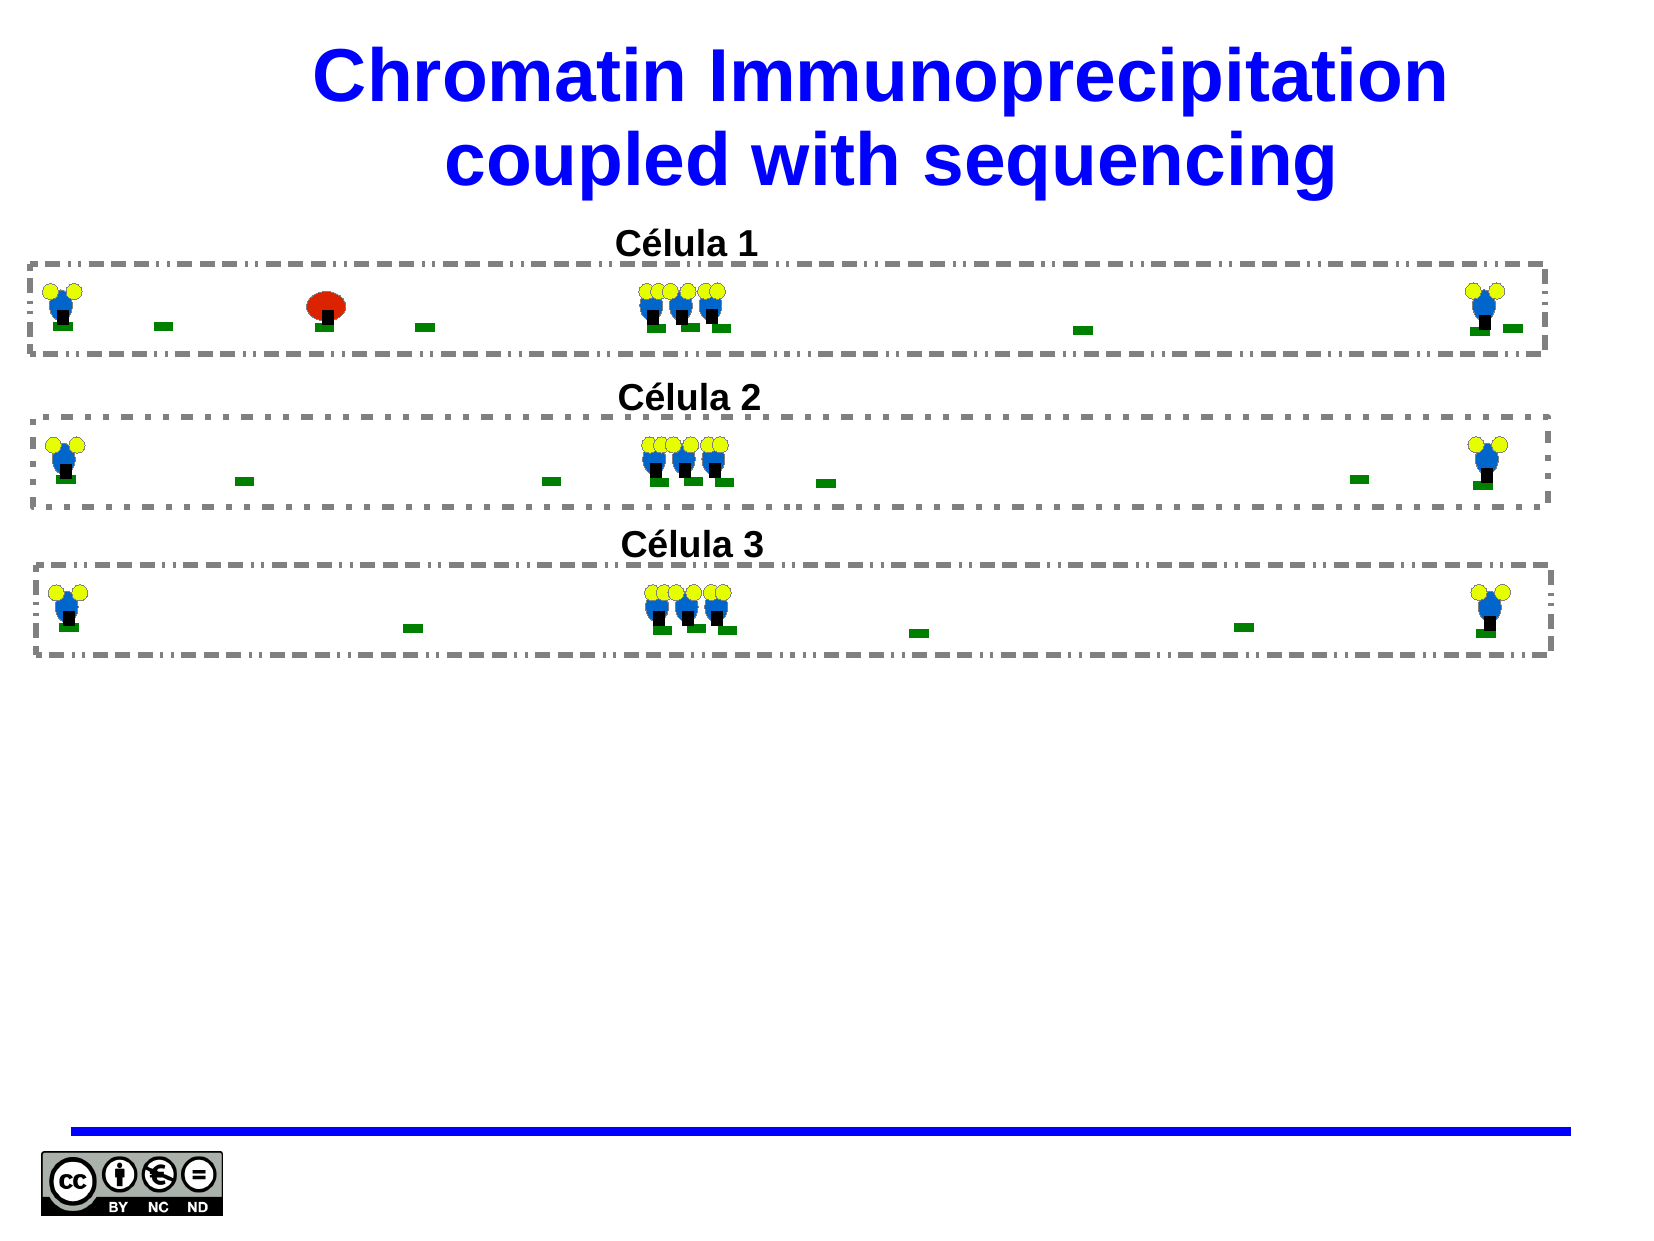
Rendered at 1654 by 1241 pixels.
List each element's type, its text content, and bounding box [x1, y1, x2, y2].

picture [41, 1151, 223, 1216]
text_box Célula 1 [600, 215, 774, 272]
text_box Célula 2 [602, 368, 777, 426]
title Chromatin Immunoprecipitation coupled with sequencing [147, 13, 1636, 222]
text_box Célula 3 [605, 516, 780, 574]
text_box [30, 263, 1546, 354]
text_box [35, 564, 1551, 655]
text_box [32, 417, 1548, 508]
